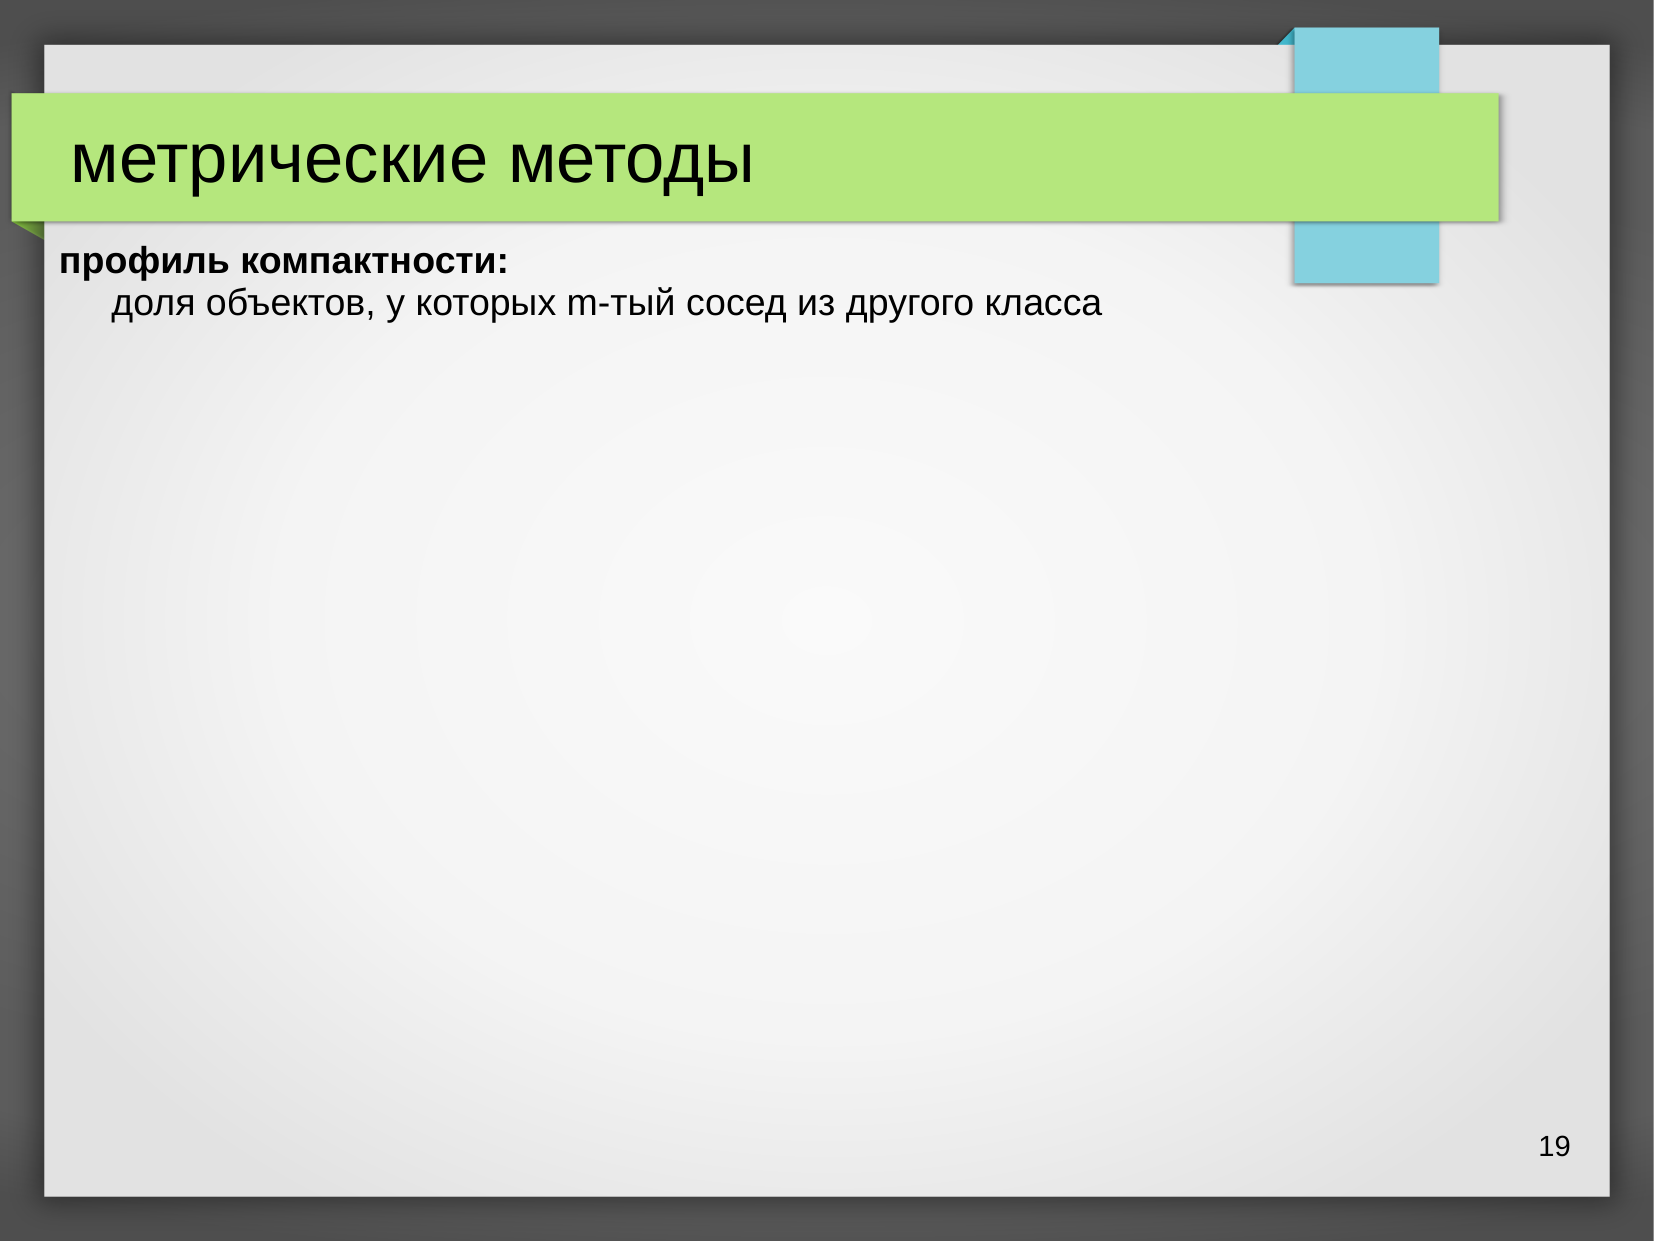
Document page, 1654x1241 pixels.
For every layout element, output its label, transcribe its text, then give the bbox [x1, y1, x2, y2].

text_box профиль компактности: доля объектов, у которых m-тый сосед из другого класса [59, 243, 1347, 319]
picture [0, 0, 1654, 1241]
title метрические методы [70, 118, 1205, 199]
